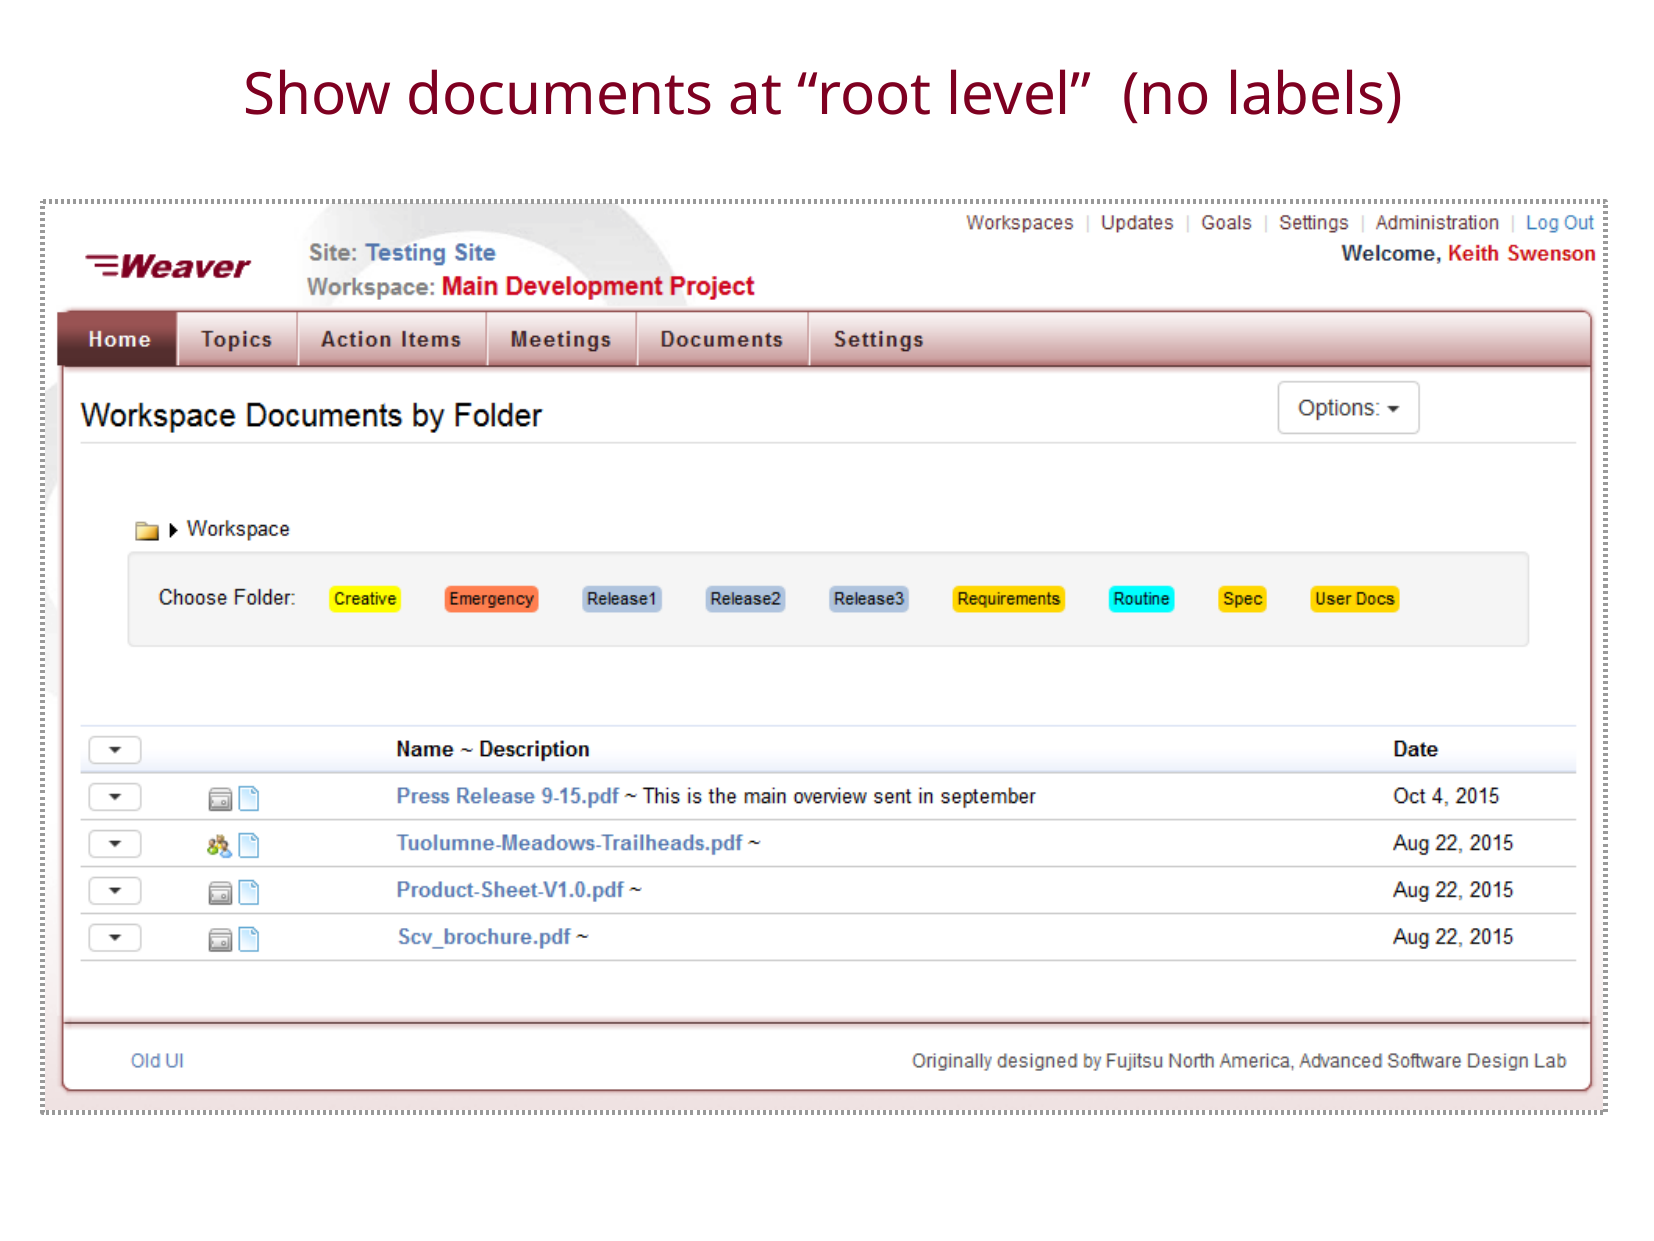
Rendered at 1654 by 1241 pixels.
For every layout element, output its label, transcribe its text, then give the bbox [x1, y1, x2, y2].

picture [45, 203, 1603, 1111]
title Show documents at “root level” (no labels) [41, 34, 1606, 151]
